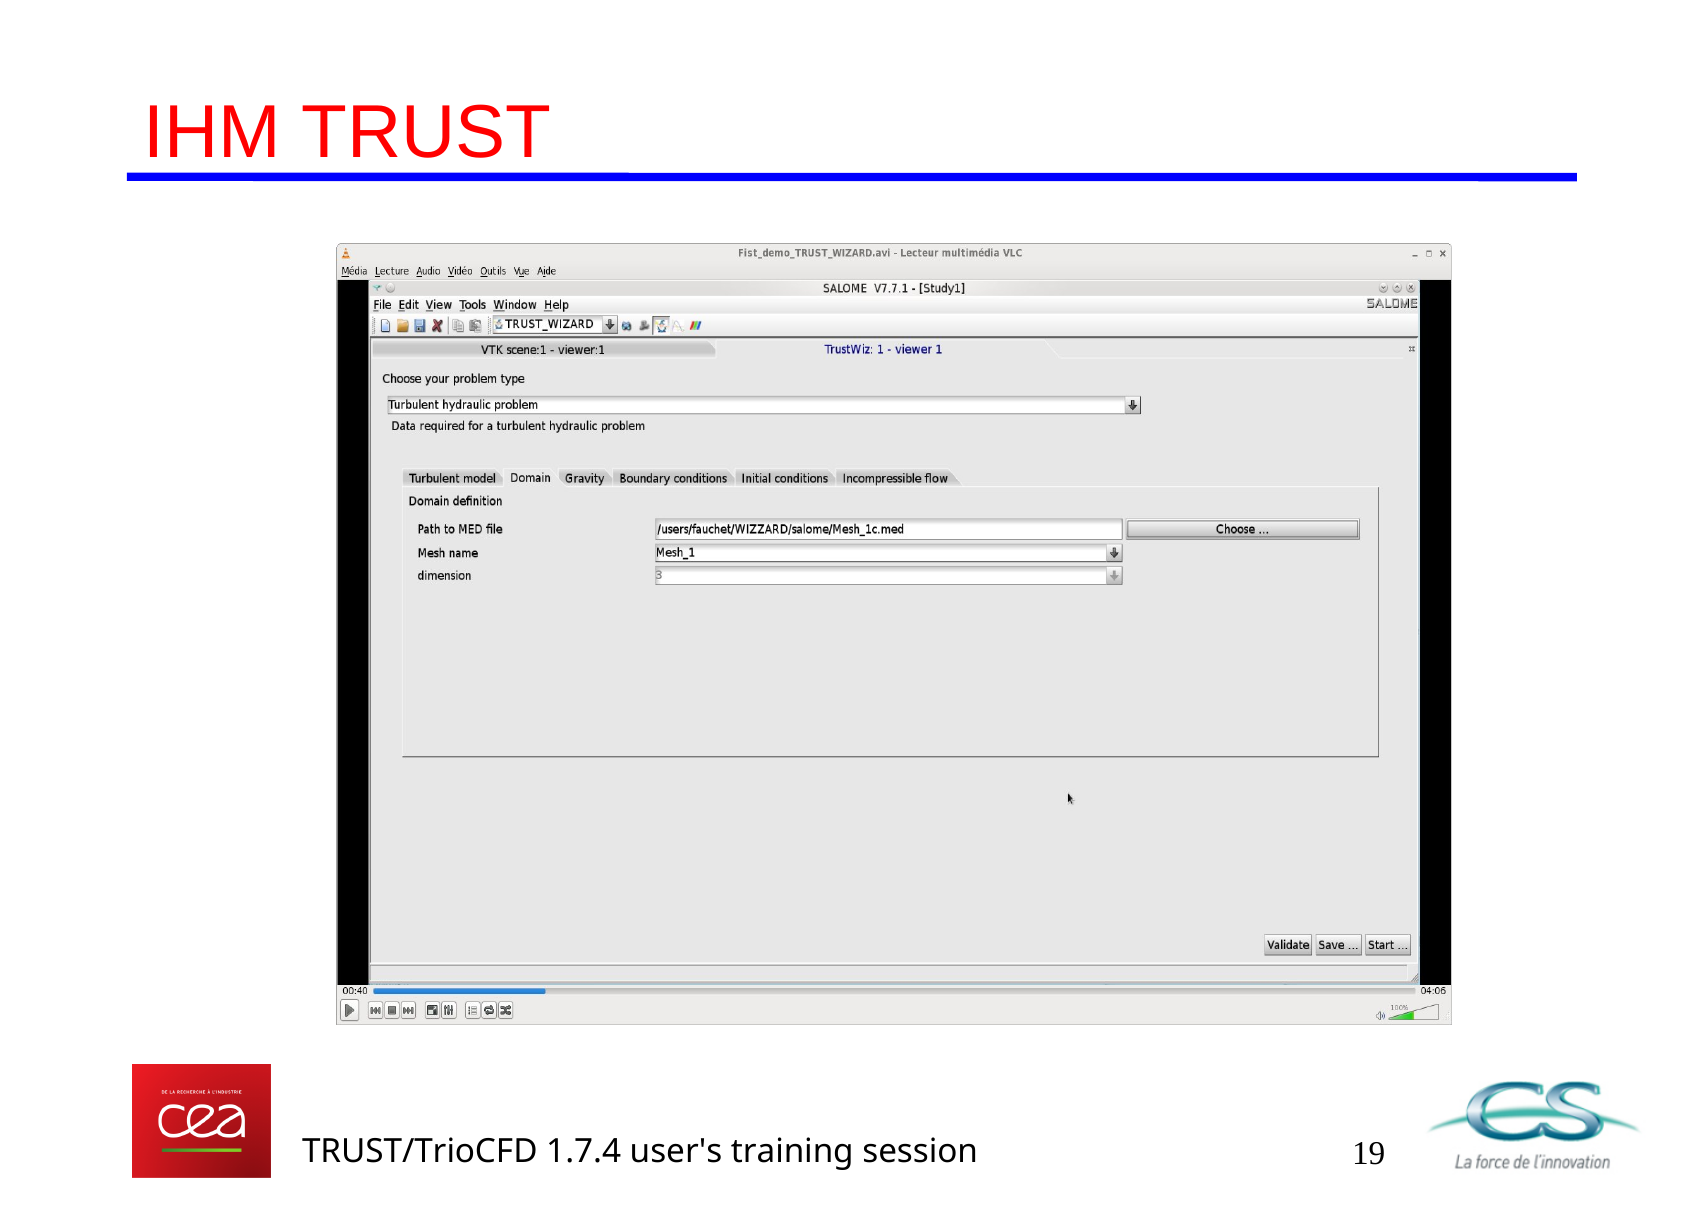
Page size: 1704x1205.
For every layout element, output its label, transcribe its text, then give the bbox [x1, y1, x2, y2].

picture [132, 1064, 271, 1178]
title IHM TRUST [127, 39, 1576, 215]
picture [336, 243, 1452, 1025]
picture [1423, 1072, 1648, 1179]
list [203, 201, 1536, 1060]
